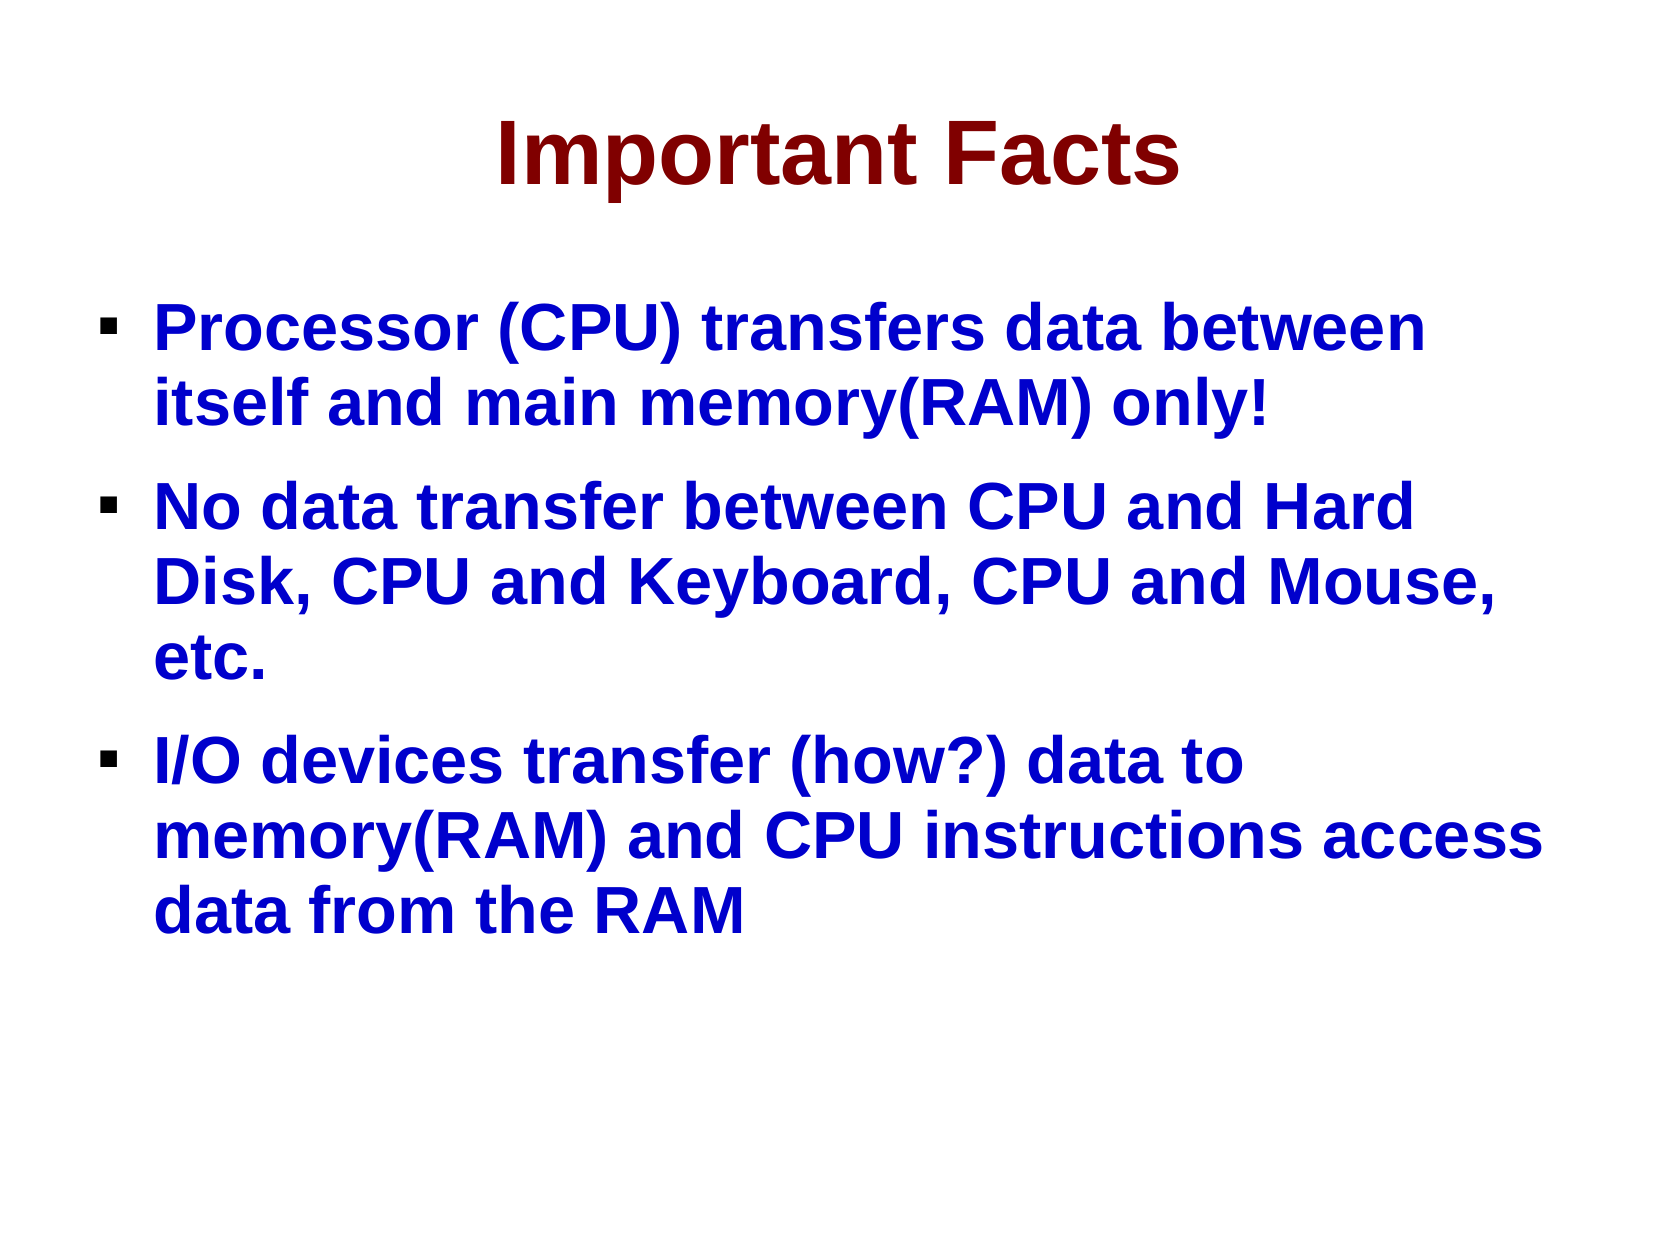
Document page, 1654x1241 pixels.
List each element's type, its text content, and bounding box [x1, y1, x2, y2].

title Important Facts [82, 49, 1571, 257]
list Processor (CPU) transfers data between itself and main memory(RAM) only! No data transfer between CPU and Hard Disk, CPU and Keyboard, CPU and Mouse, etc. I/O devices transfer (how?) data to memory(RAM) and CPU instructions access data from the RAM [82, 290, 1571, 1010]
